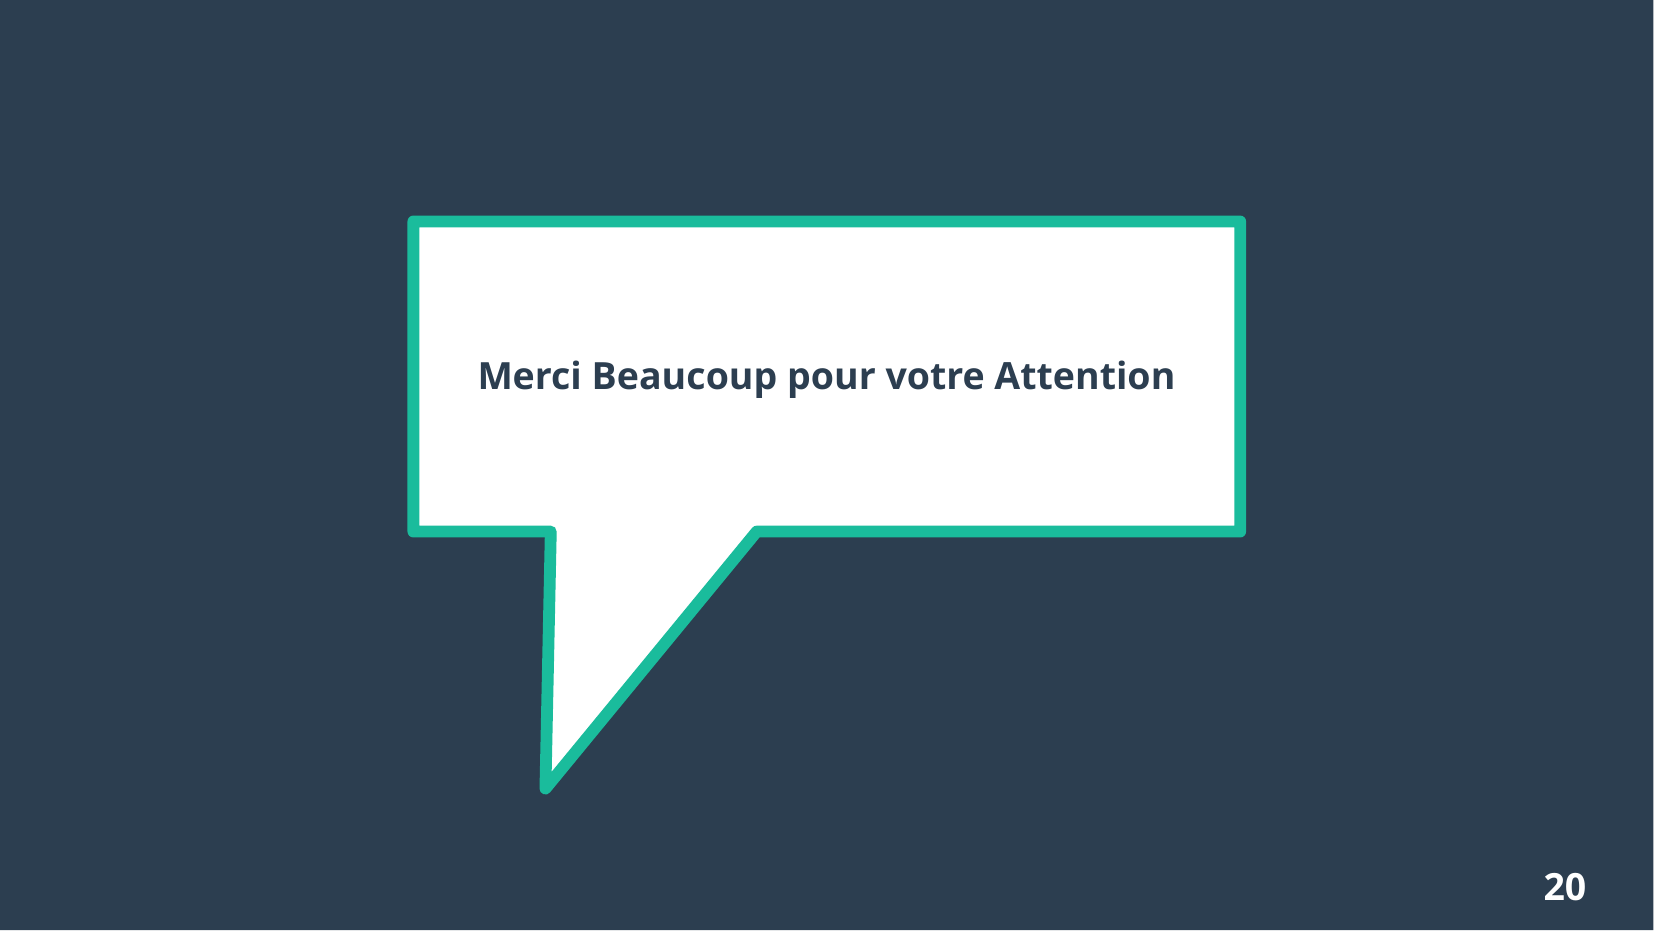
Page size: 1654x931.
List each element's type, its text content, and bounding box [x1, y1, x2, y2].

title Merci Beaucoup pour votre Attention [442, 242, 1211, 508]
